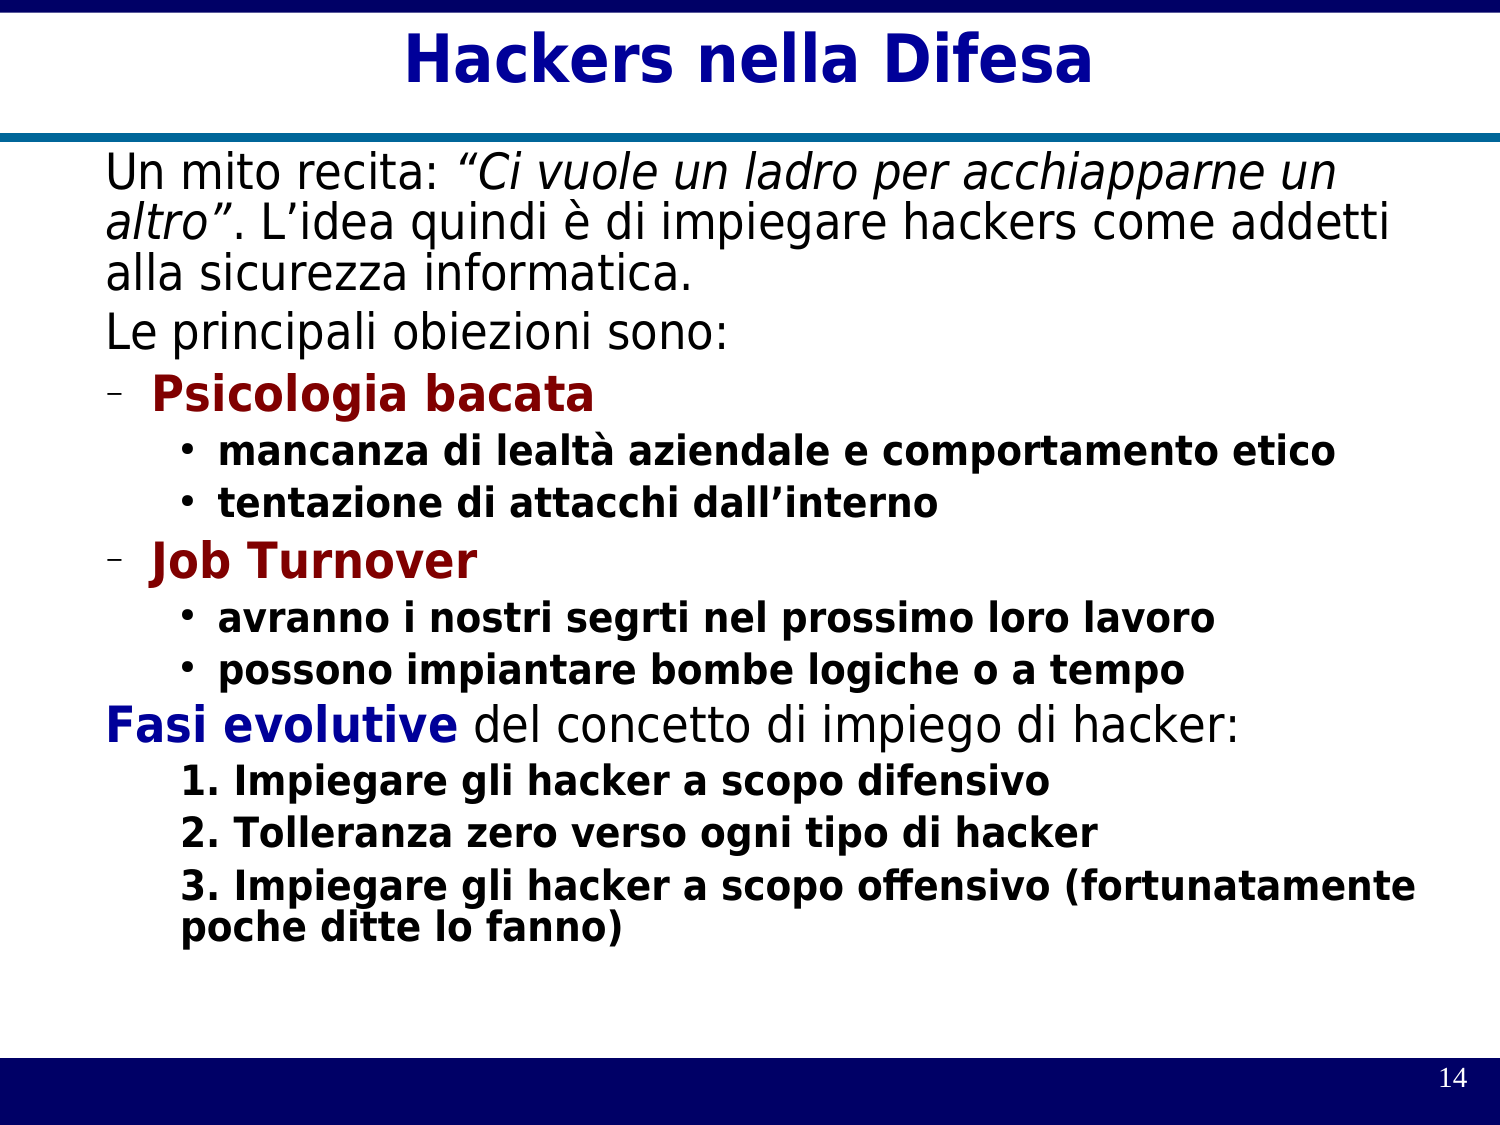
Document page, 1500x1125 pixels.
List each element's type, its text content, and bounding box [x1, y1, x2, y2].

title Hackers nella Difesa [30, 0, 1471, 126]
list Un mito recita: “Ci vuole un ladro per acchiapparne un altro”. L’idea quindi è di impiegare hackers come addetti alla sicurezza informatica. Le principali obiezioni sono: Psicologia bacata mancanza di lealtà aziendale e comportamento etico tentazione di attacchi dall’interno Job Turnover avranno i nostri segrti nel prossimo loro lavoro possono impiantare bombe logiche o a tempo Fasi evolutive del concetto di impiego di hacker: Impiegare gli hacker a scopo difensivo Tolleranza zero verso ogni tipo di hacker Impiegare gli hacker a scopo offensivo (fortunatamente poche ditte lo fanno) [30, 149, 1471, 1021]
